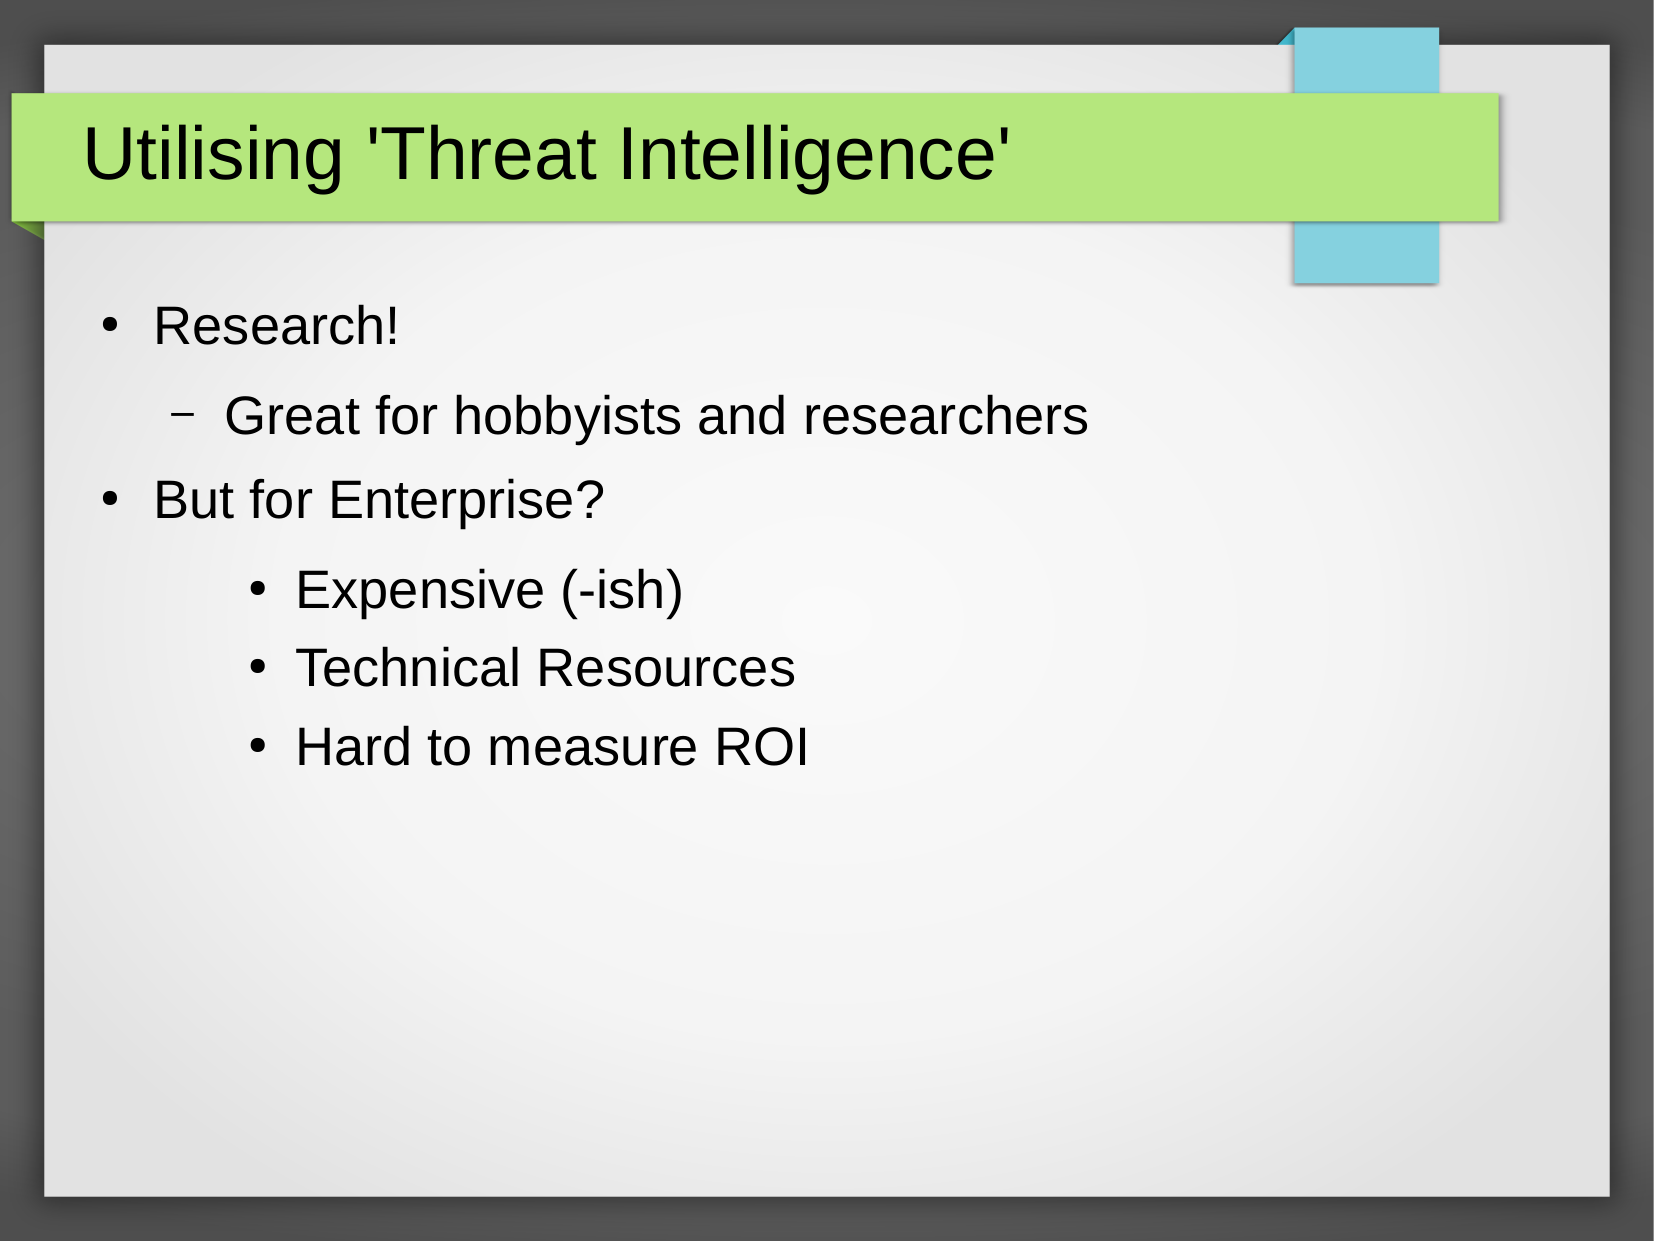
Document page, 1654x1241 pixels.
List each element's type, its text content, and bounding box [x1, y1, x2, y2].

list Research! Great for hobbyists and researchers But for Enterprise? Expensive (-ish) Technical Resources Hard to measure ROI [82, 295, 1571, 1099]
title Utilising 'Threat Intelligence' [82, 94, 1264, 213]
picture [0, 0, 1654, 1241]
